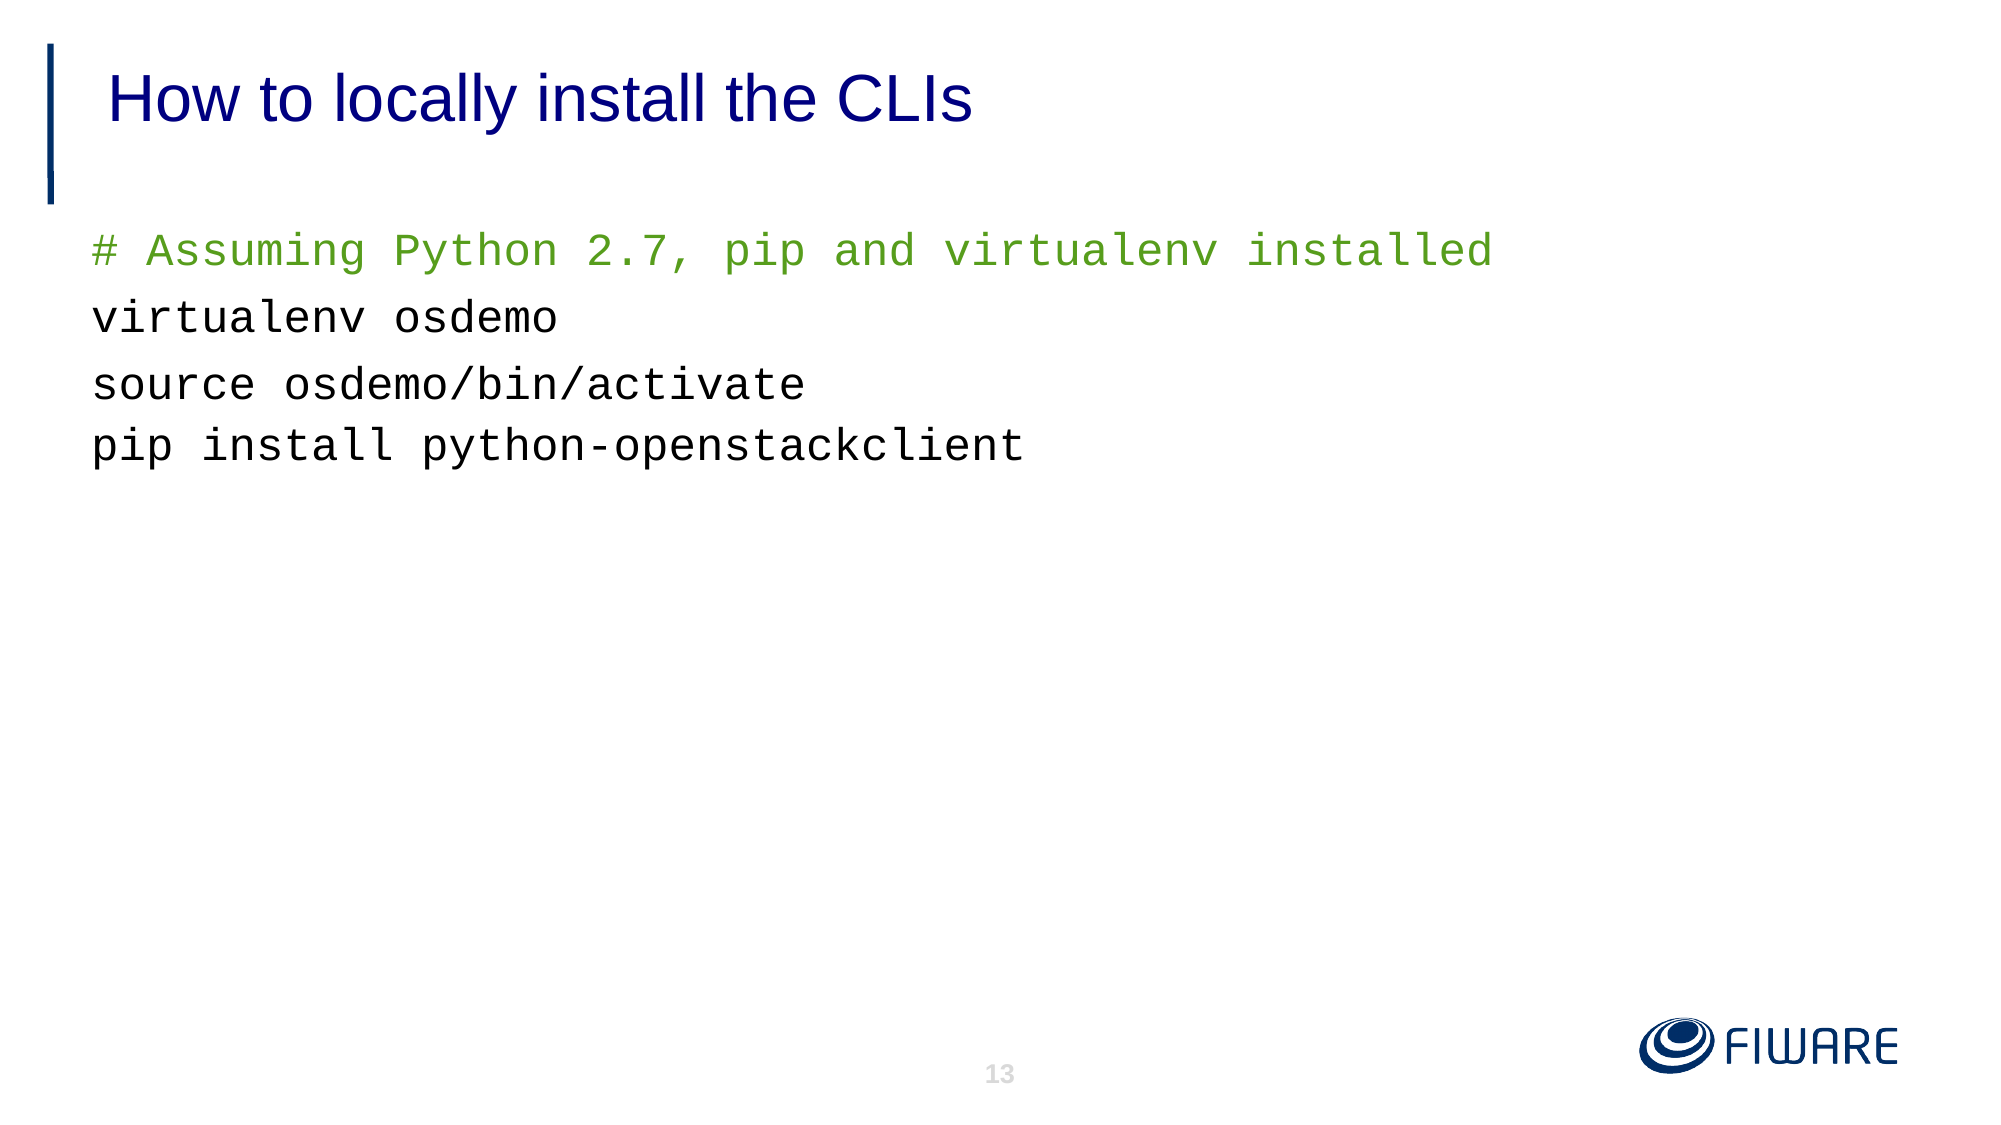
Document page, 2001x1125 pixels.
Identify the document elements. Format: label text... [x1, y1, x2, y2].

slide_number <número> [887, 1042, 1113, 1103]
title How to locally install the CLIs [92, 47, 1704, 189]
picture [1635, 1012, 1905, 1077]
text_box # Assuming Python 2.7, pip and virtualenv installed virtualenv osdemo source osdemo/bin/activate pip install python-openstackclient [76, 212, 1902, 477]
